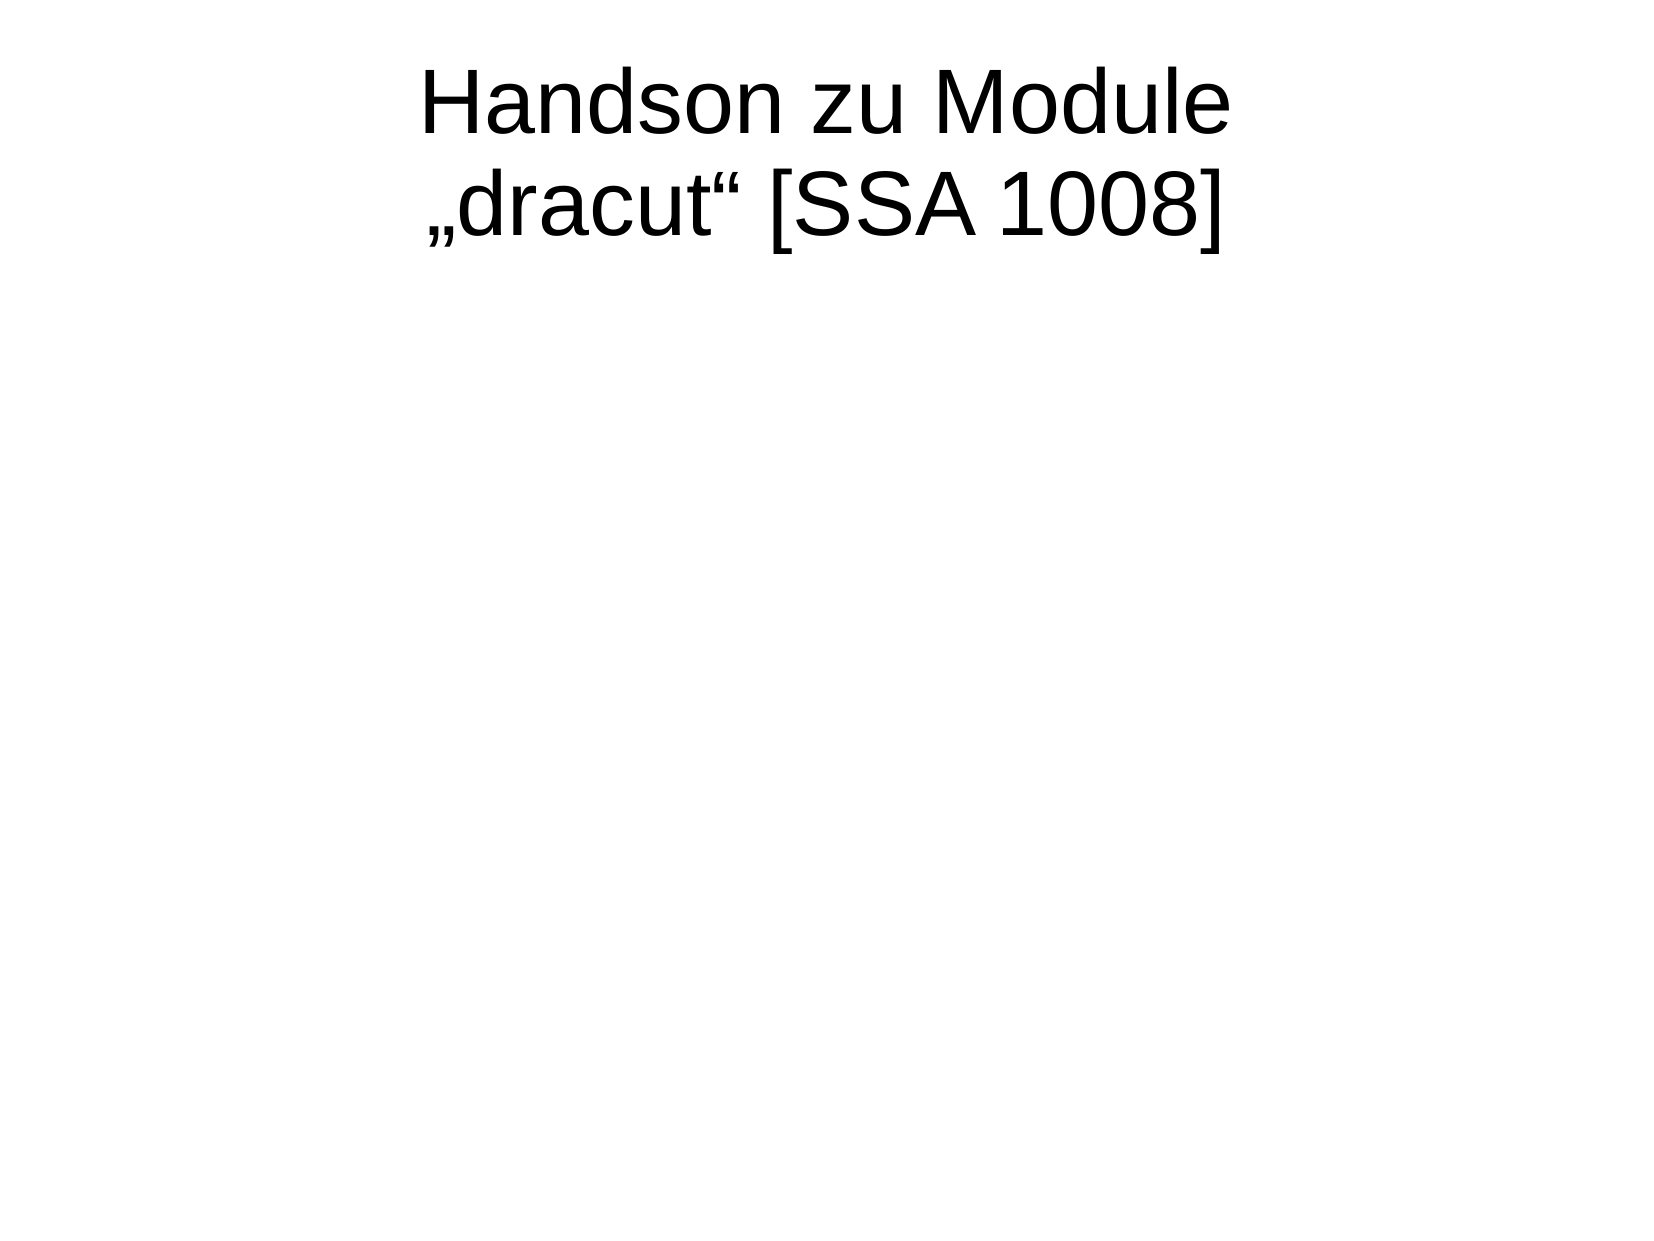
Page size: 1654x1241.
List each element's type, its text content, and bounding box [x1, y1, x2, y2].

title Handson zu Module „dracut“ [SSA 1008] [82, 49, 1571, 257]
